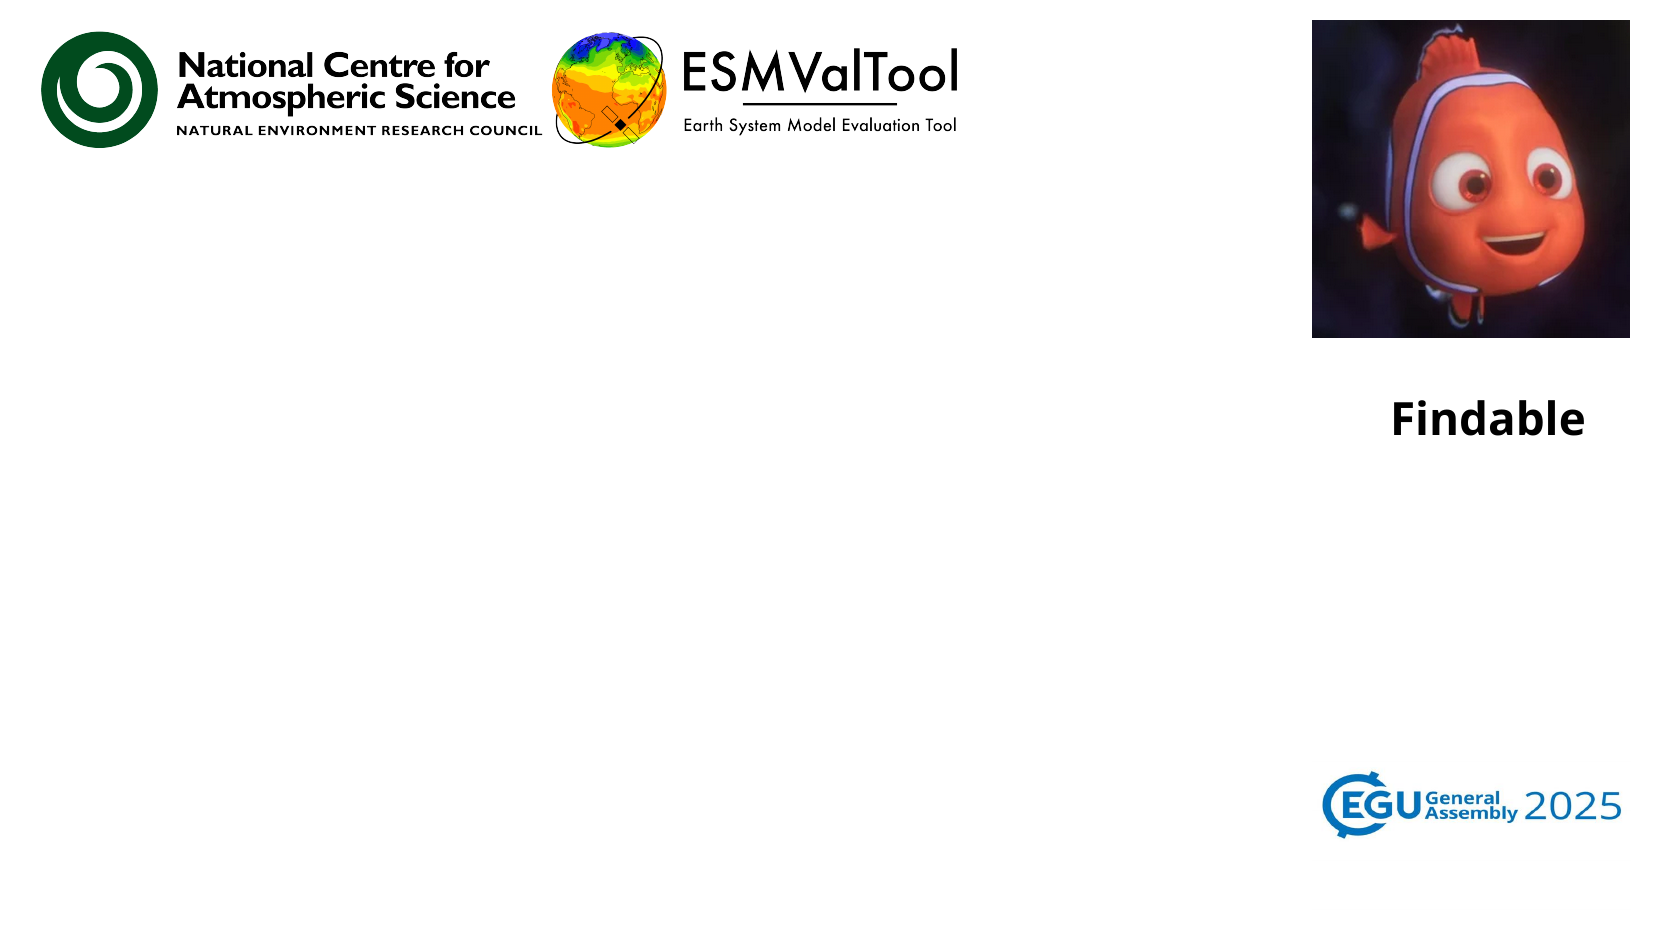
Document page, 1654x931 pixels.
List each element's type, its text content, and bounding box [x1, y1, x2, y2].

picture [1312, 712, 1631, 910]
picture [37, 28, 979, 152]
text_box Findable [1312, 337, 1651, 451]
picture [1312, 20, 1630, 337]
